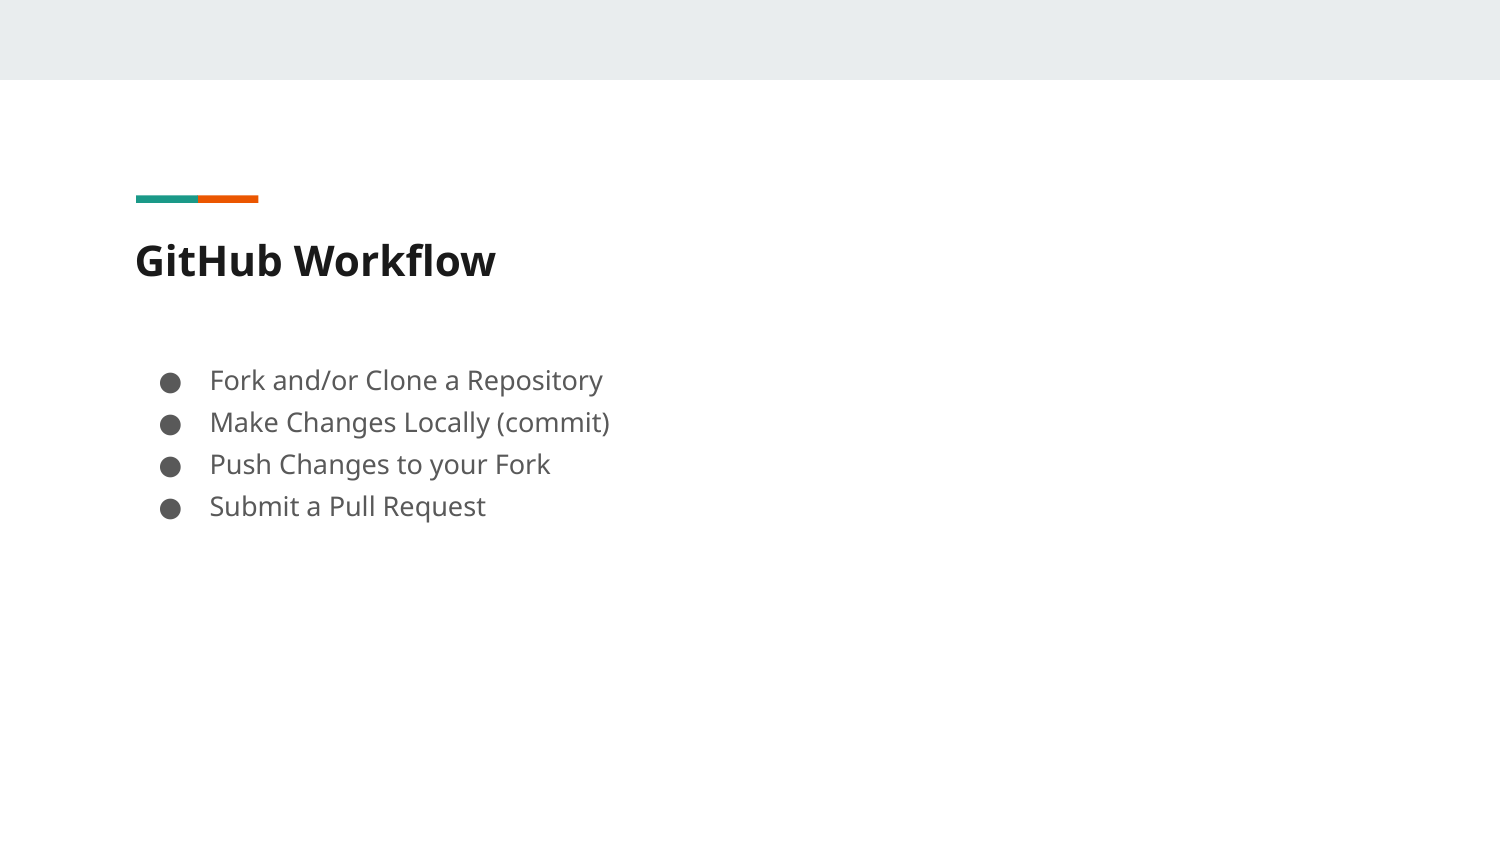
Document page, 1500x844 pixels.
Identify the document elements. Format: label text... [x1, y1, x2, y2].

title GitHub Workflow [119, 216, 1381, 305]
list Fork and/or Clone a Repository Make Changes Locally (commit) Push Changes to your Fork Submit a Pull Request [119, 341, 1381, 712]
